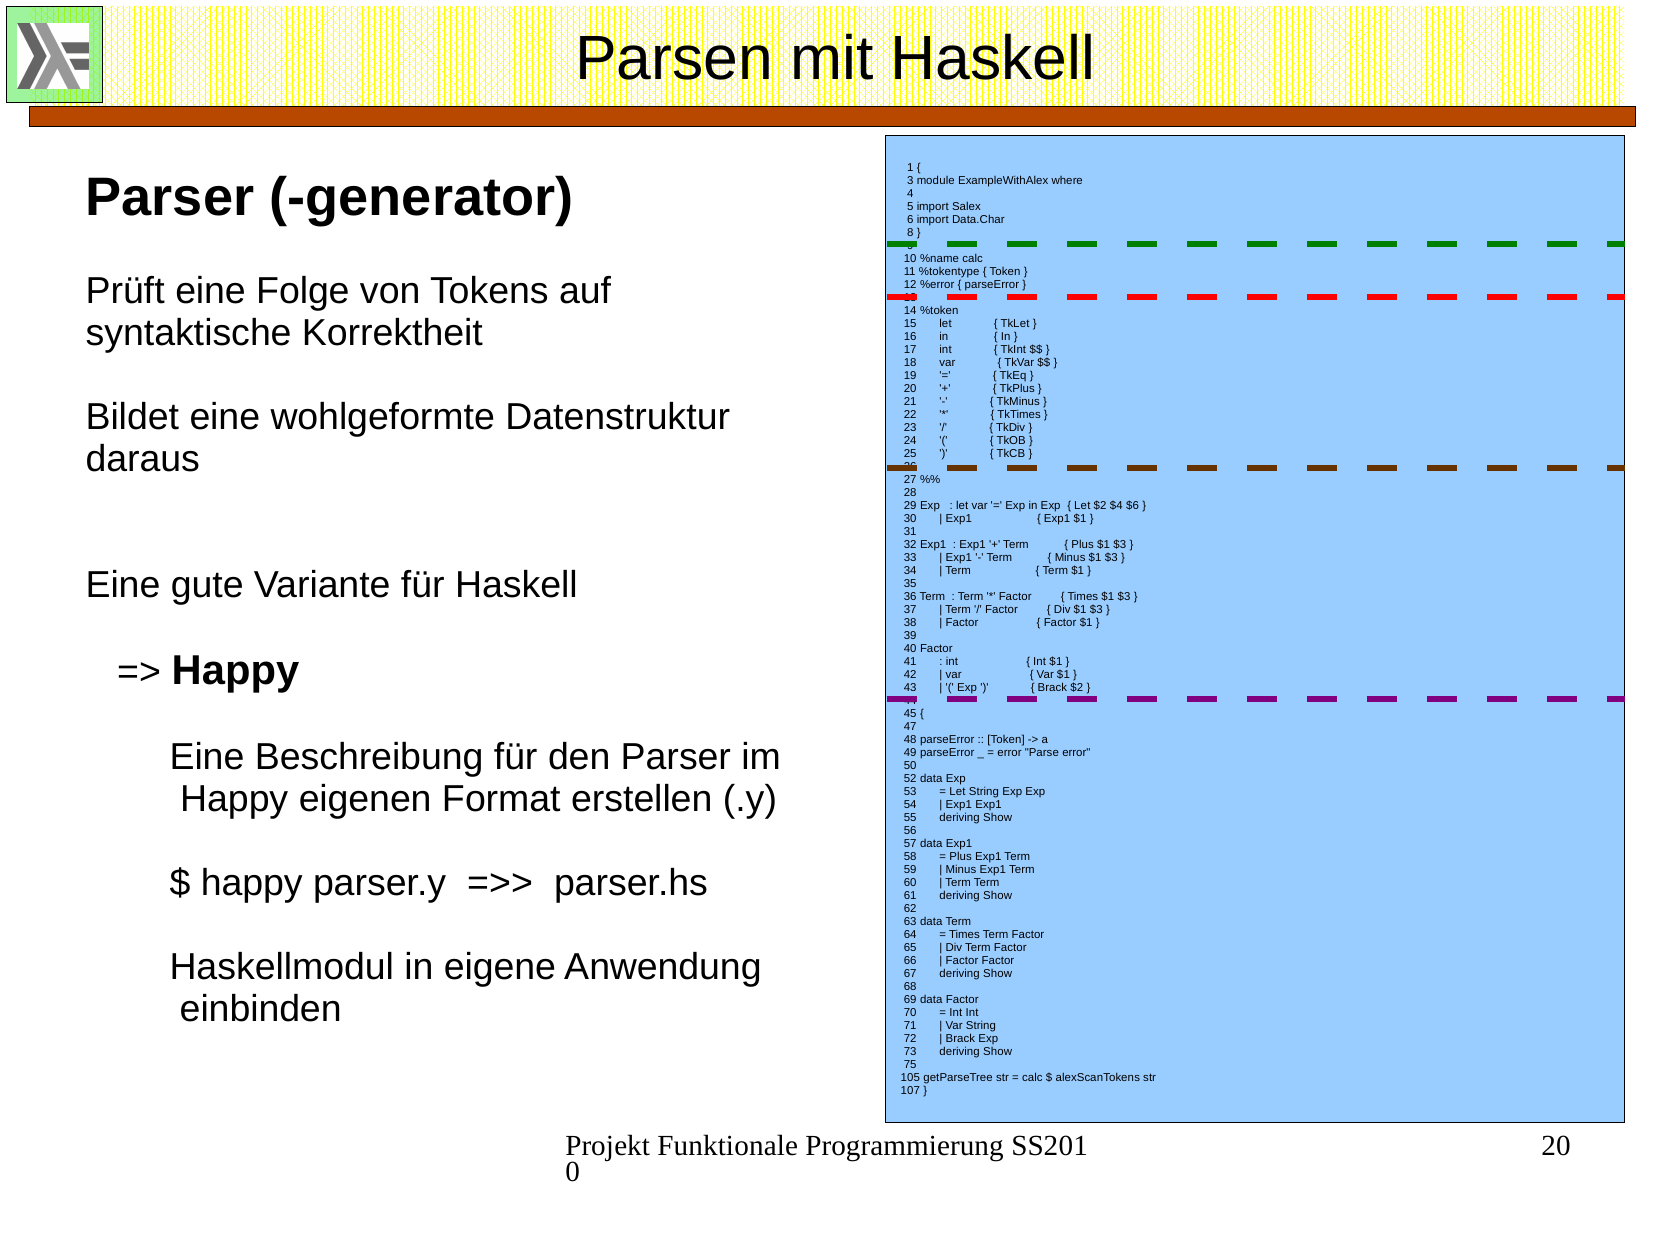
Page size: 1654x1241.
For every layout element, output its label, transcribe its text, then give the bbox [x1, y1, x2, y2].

text_box [6, 5, 1636, 127]
picture [17, 23, 89, 89]
text_box 1 { 3 module ExampleWithAlex where 4 5 import Salex 6 import Data.Char 8 } 9 10 %name calc 11 %tokentype { Token } 12 %error { parseError } 13 14 %token 15 let { TkLet } 16 in { In } 17 int { TkInt $$ } 18 var { TkVar $$ } 19 '=' { TkEq } 20 '+' { TkPlus } 21 '-' { TkMinus } 22 '*' { TkTimes } 23 '/' { TkDiv } 24 '(' { TkOB } 25 ')' { TkCB } 26 27 %% 28 29 Exp : let var '=' Exp in Exp { Let $2 $4 $6 } 30 | Exp1 { Exp1 $1 } 31 32 Exp1 : Exp1 '+' Term { Plus $1 $3 } 33 | Exp1 '-' Term { Minus $1 $3 } 34 | Term { Term $1 } 35 36 Term : Term '*' Factor { Times $1 $3 } 37 | Term '/' Factor { Div $1 $3 } 38 | Factor { Factor $1 } 39 40 Factor 41 : int { Int $1 } 42 | var { Var $1 } 43 | '(' Exp ')' { Brack $2 } 44 45 { 47 48 parseError :: [Token] -> a 49 parseError _ = error "Parse error" 50 52 data Exp 53 = Let String Exp Exp 54 | Exp1 Exp1 55 deriving Show 56 57 data Exp1 58 = Plus Exp1 Term 59 | Minus Exp1 Term 60 | Term Term 61 deriving Show 62 63 data Term 64 = Times Term Factor 65 | Div Term Factor 66 | Factor Factor 67 deriving Show 68 69 data Factor 70 = Int Int 71 | Var String 72 | Brack Exp 73 deriving Show 75 105 getParseTree str = calc $ alexScanTokens str 107 } [885, 135, 1625, 1123]
text_box Parser (-generator) Prüft eine Folge von Tokens auf syntaktische Korrektheit Bildet eine wohlgeformte Datenstruktur daraus Eine gute Variante für Haskell => Happy Eine Beschreibung für den Parser im Happy eigenen Format erstellen (.y) $ happy parser.y =>> parser.hs Haskellmodul in eigene Anwendung einbinden [70, 159, 839, 1122]
title Parsen mit Haskell [206, 15, 1465, 101]
